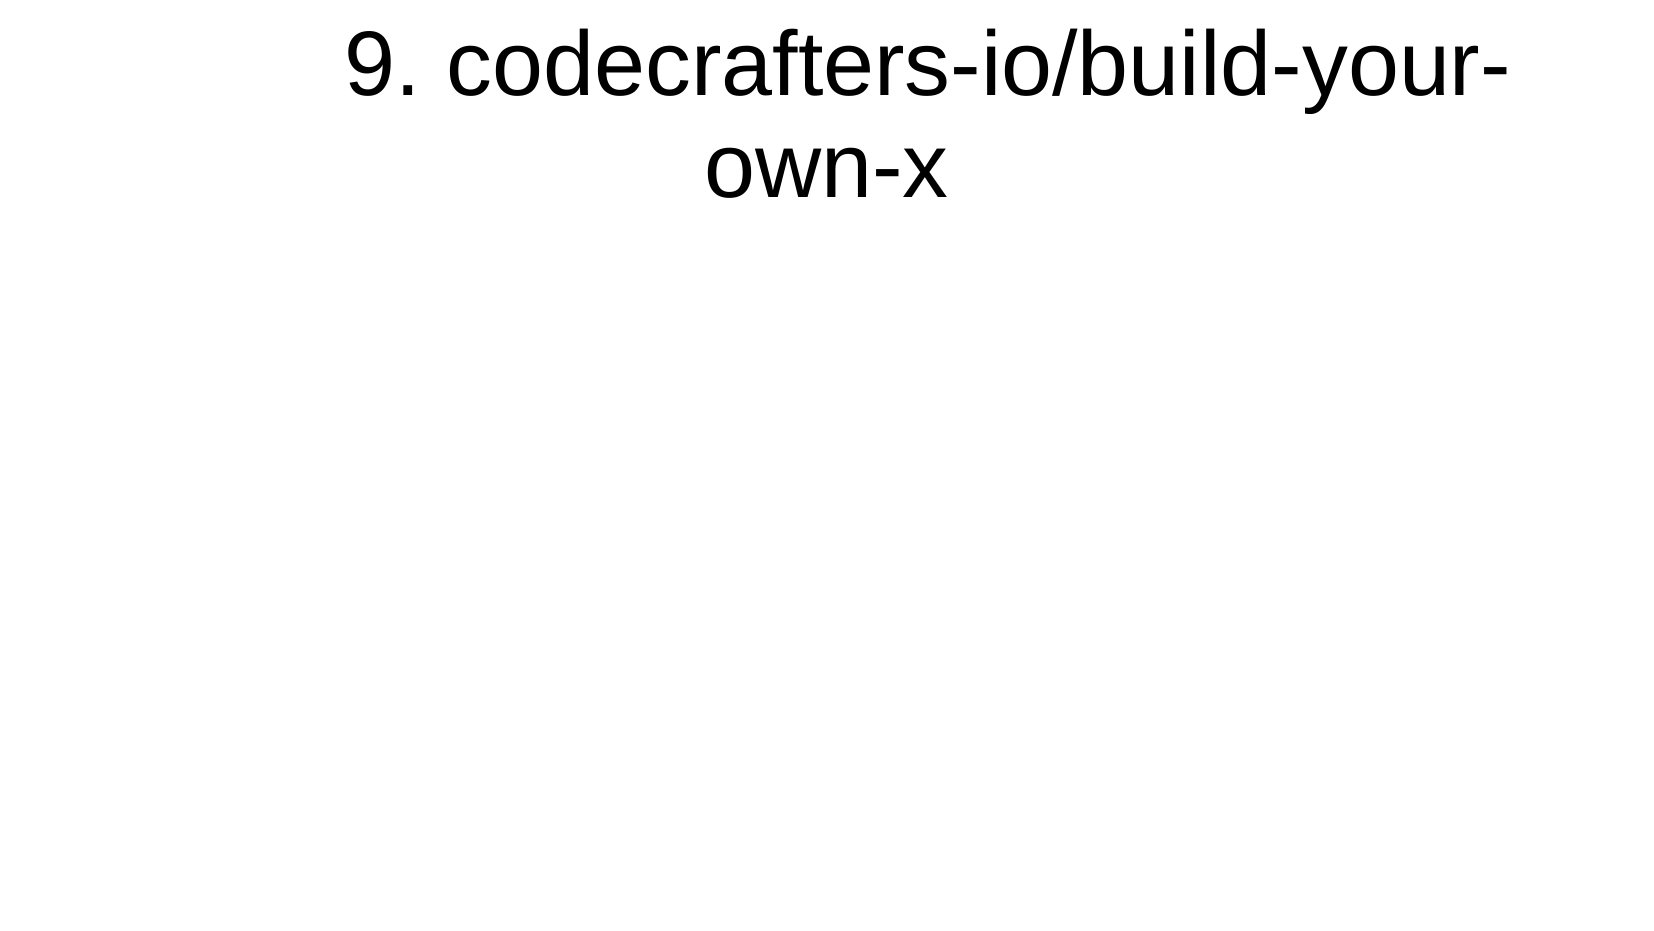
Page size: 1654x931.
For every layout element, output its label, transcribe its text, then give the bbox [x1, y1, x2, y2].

title 9. codecrafters-io/build-your-own-x [82, 12, 1571, 218]
